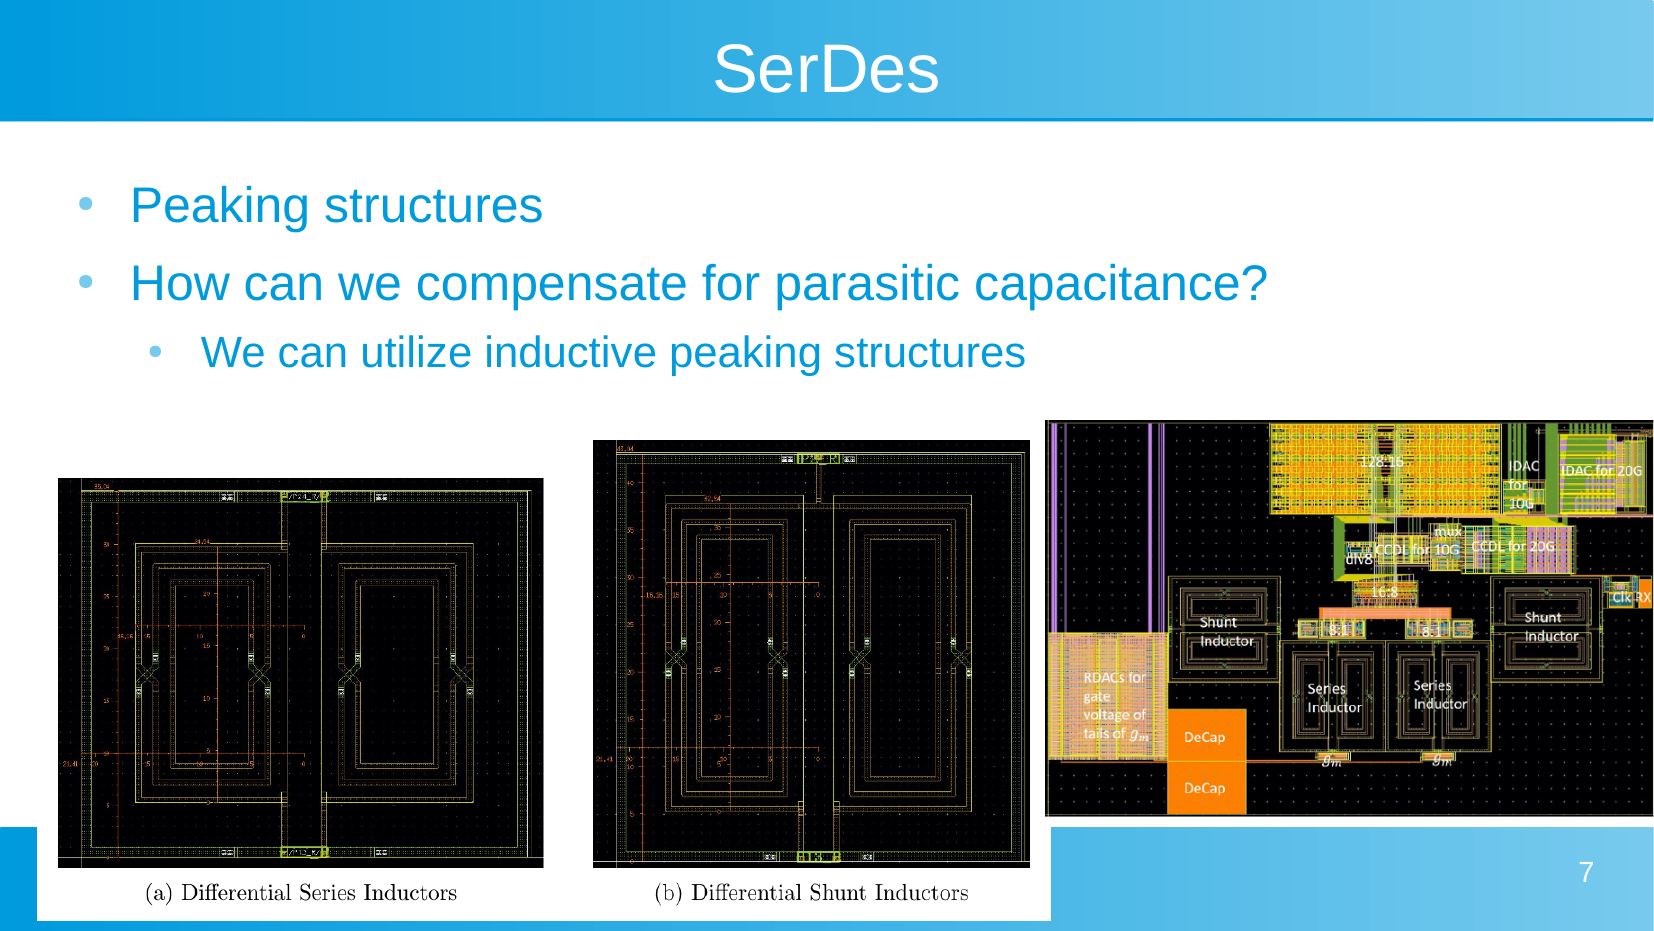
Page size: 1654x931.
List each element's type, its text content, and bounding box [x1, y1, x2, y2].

picture [37, 412, 1654, 921]
list Peaking structures How can we compensate for parasitic capacitance? We can utilize inductive peaking structures [59, 177, 1595, 413]
title SerDes [59, 29, 1595, 108]
